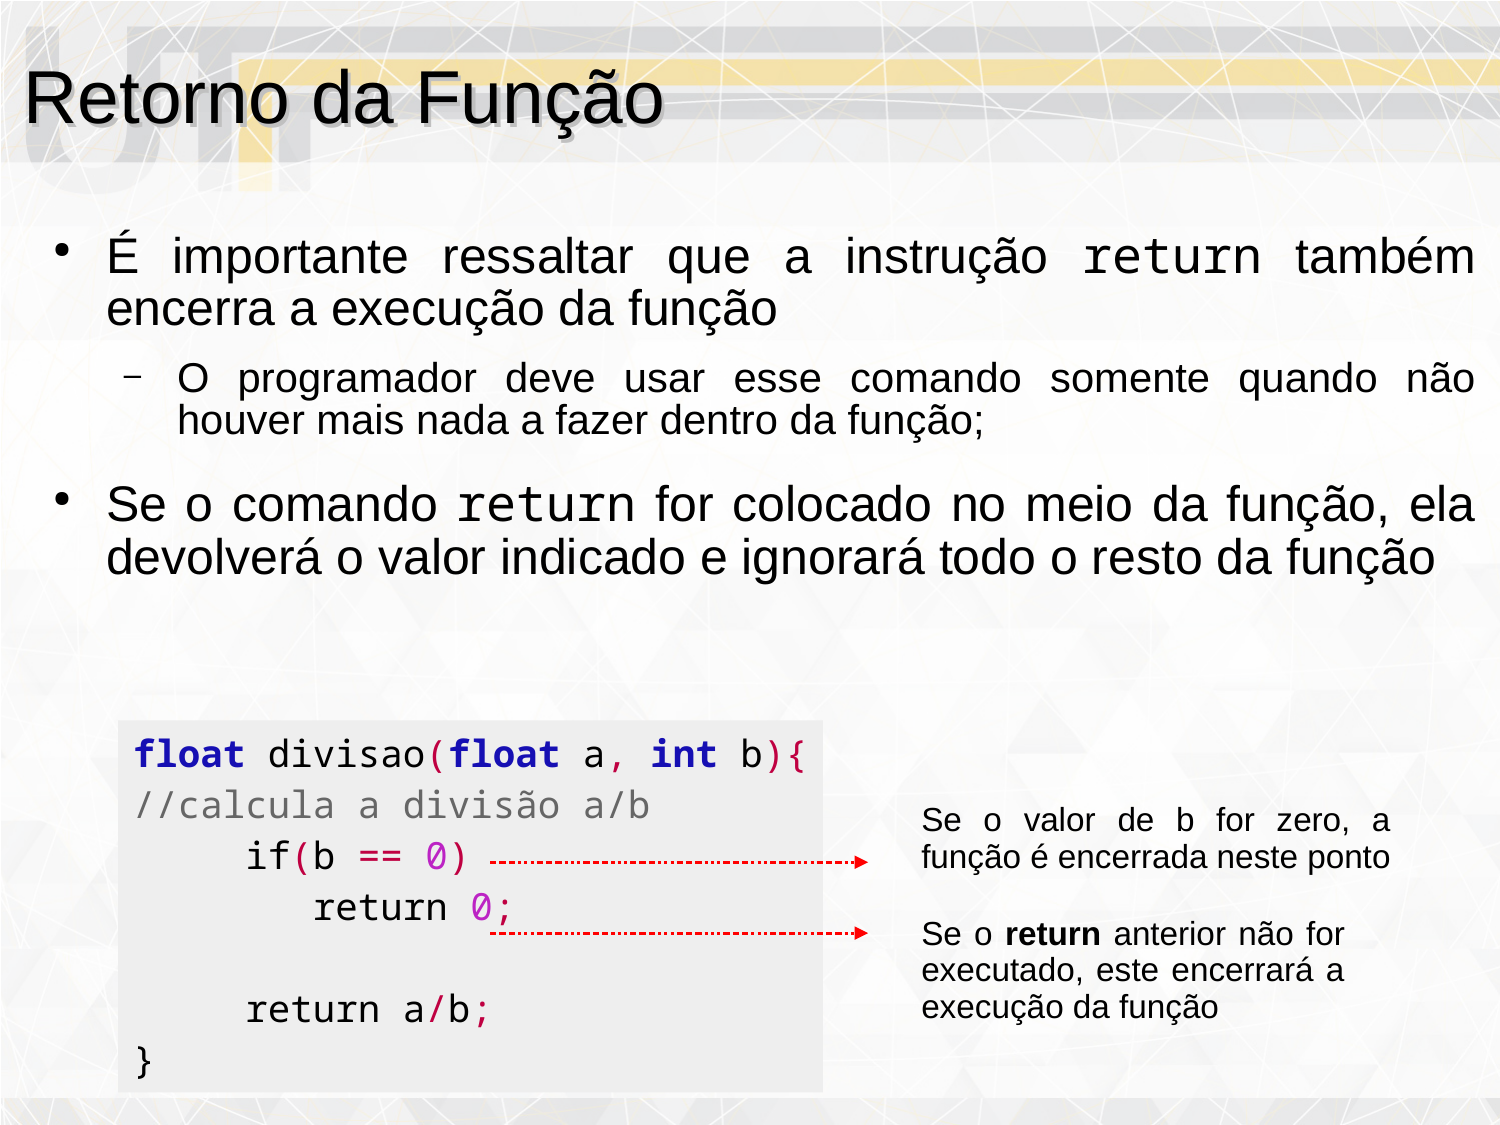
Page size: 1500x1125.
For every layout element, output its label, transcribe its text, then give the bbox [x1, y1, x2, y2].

text_box Se o return anterior não for executado, este encerrará a execução da função [906, 907, 1450, 1034]
text_box Se o valor de b for zero, a função é encerrada neste ponto [906, 794, 1412, 901]
title Retorno da Função [23, 18, 1489, 178]
list É importante ressaltar que a instrução return também encerra a execução da função O programador deve usar esse comando somente quando não houver mais nada a fazer dentro da função; Se o comando return for colocado no meio da função, ela devolverá o valor indicado e ignorará todo o resto da função [35, 224, 1477, 1087]
text_box float divisao(float a, int b){ //calcula a divisão a/b if(b == 0) return 0; return a/b; } [118, 720, 763, 998]
